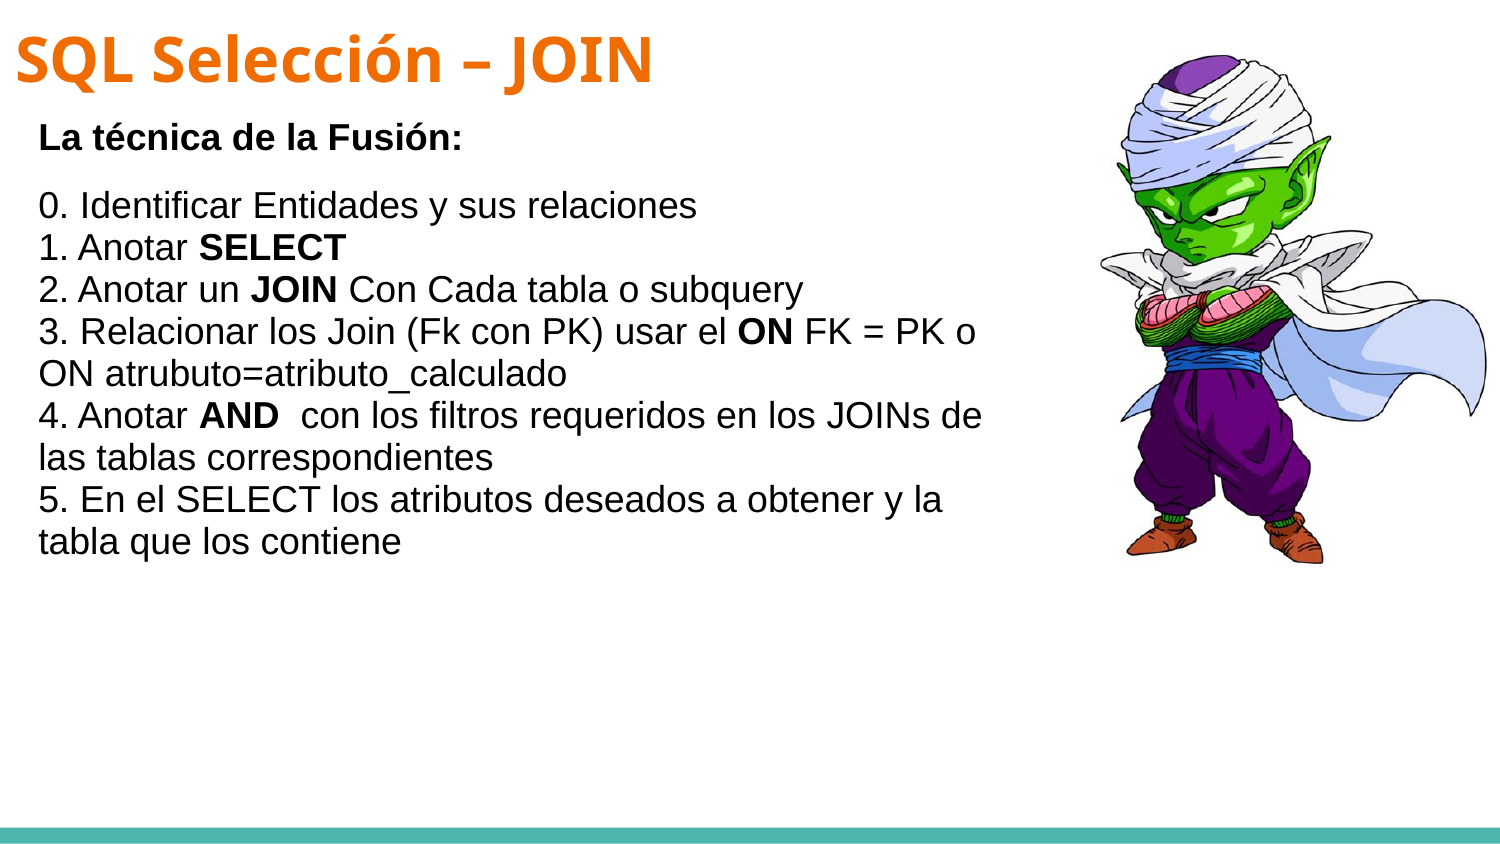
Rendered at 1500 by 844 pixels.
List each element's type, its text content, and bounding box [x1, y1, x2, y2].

picture [1097, 51, 1489, 567]
title SQL Selección – JOIN [0, 0, 1398, 116]
text_box 0. Identificar Entidades y sus relaciones 1. Anotar SELECT 2. Anotar un JOIN Con Cada tabla o subquery 3. Relacionar los Join (Fk con PK) usar el ON FK = PK o ON atrubuto=atributo_calculado 4. Anotar AND con los filtros requeridos en los JOINs de las tablas correspondientes 5. En el SELECT los atributos deseados a obtener y la tabla que los contiene [23, 177, 1016, 612]
text_box La técnica de la Fusión: [23, 108, 922, 166]
